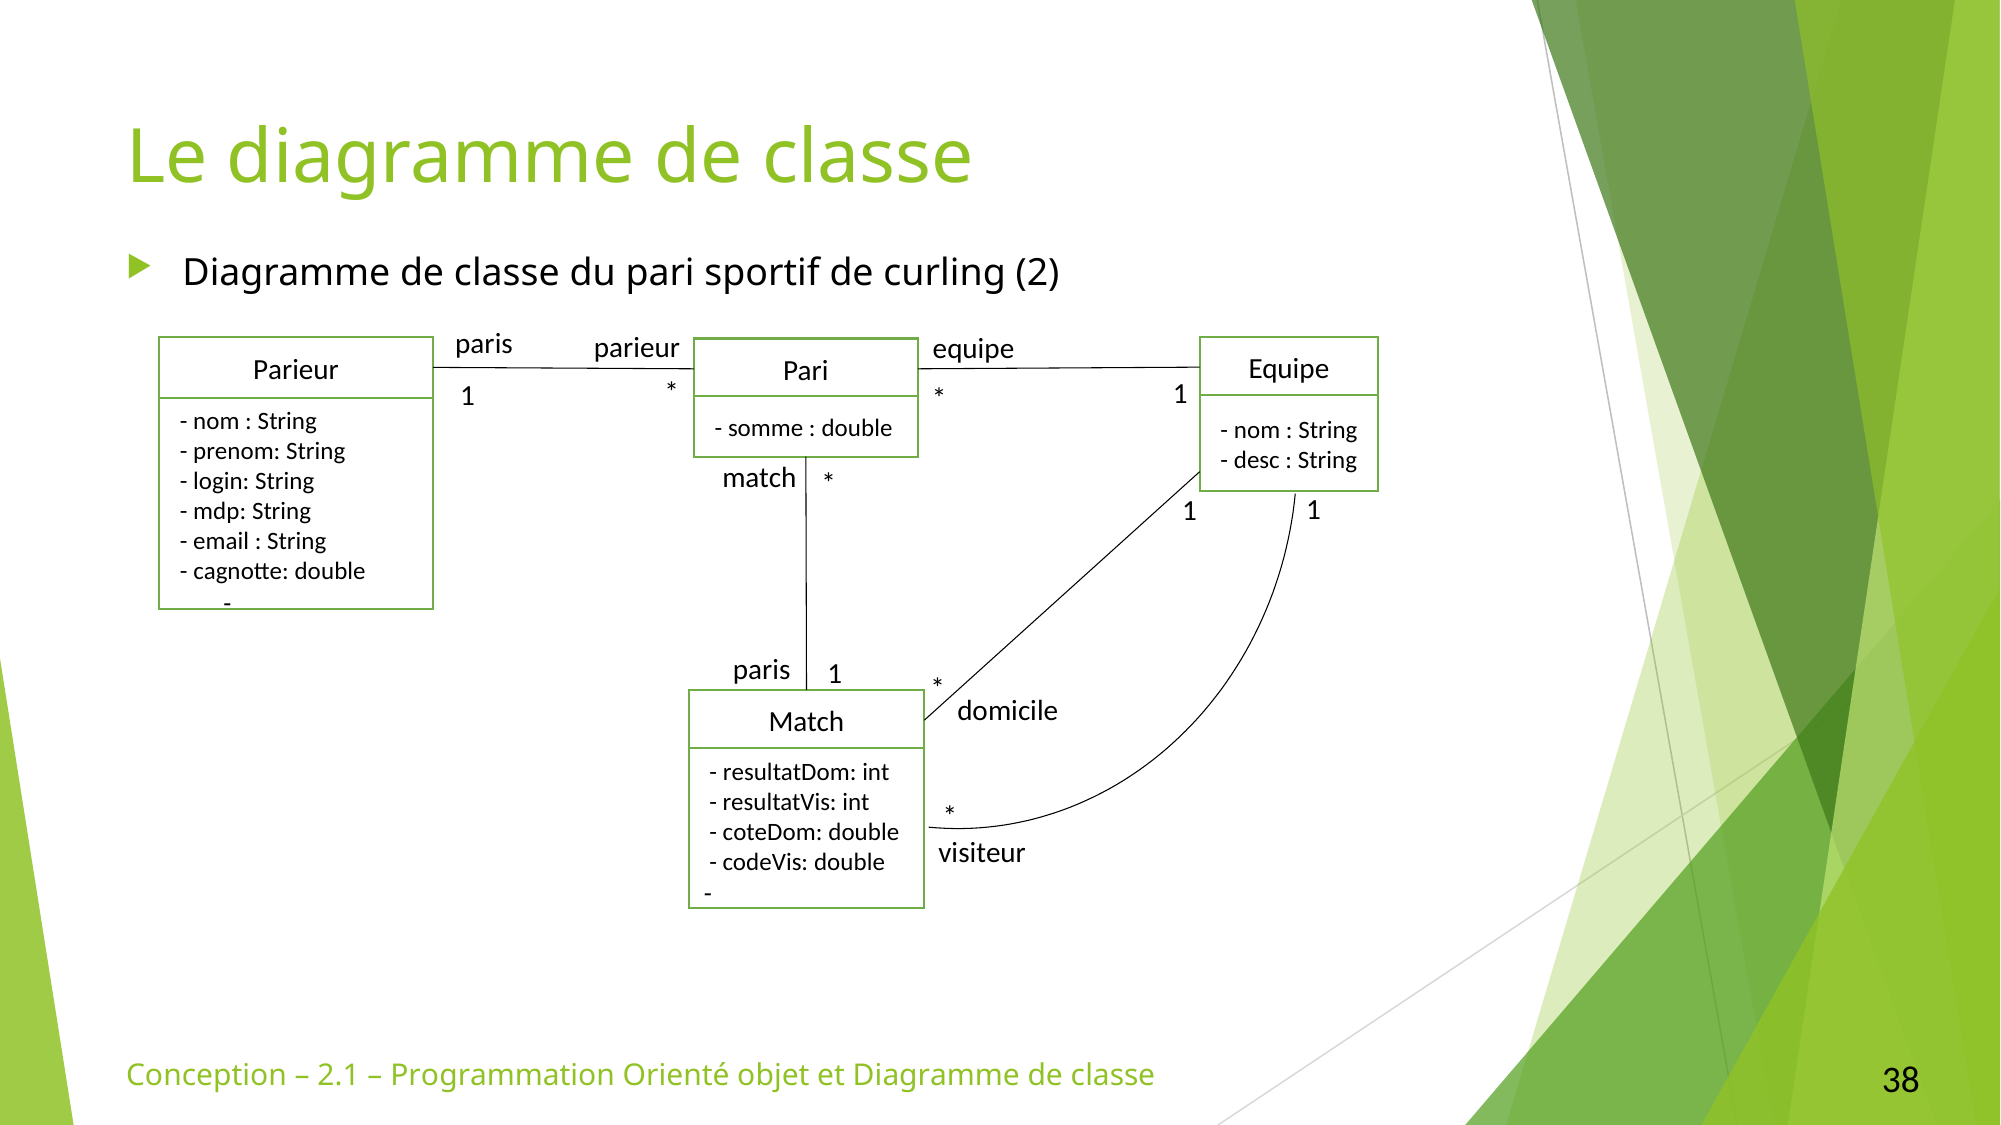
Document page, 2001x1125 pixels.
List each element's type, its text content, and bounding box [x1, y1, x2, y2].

text_box paris [440, 316, 586, 368]
text_box Match [689, 690, 924, 748]
text_box equipe [917, 321, 1047, 373]
text_box visiteur [923, 826, 1044, 877]
text_box * [915, 661, 995, 713]
text_box domicile [942, 684, 1088, 735]
text_box 1 [1291, 483, 1371, 534]
text_box Conception – 2.1 – Programmation Orienté objet et Diagramme de classe [111, 1047, 1210, 1109]
list Diagramme de classe du pari sportif de curling (2) [111, 240, 1522, 319]
text_box - nom : String - desc : String [1200, 395, 1378, 491]
text_box * [927, 789, 1008, 841]
text_box * [916, 371, 997, 422]
text_box paris [717, 643, 864, 694]
text_box 37 [1866, 1047, 1979, 1108]
text_box * [649, 365, 729, 417]
title Le diagramme de classe [111, 99, 1522, 240]
text_box 1 [1167, 483, 1247, 535]
text_box - somme : double [694, 396, 918, 457]
text_box 1 [1157, 366, 1238, 418]
text_box - nom : String - prenom: String - login: String - mdp: String - email : String - cagnotte: double [159, 398, 433, 609]
text_box 1 [445, 368, 525, 420]
text_box match [707, 451, 825, 502]
text_box 1 [812, 646, 893, 698]
text_box parieur [579, 320, 708, 371]
text_box Pari [708, 339, 917, 396]
text_box - resultatDom: int - resultatVis: int - coteDom: double - codeVis: double [689, 748, 924, 908]
text_box * [806, 456, 886, 508]
text_box Equipe [1200, 337, 1378, 395]
text_box Parieur [159, 337, 433, 398]
